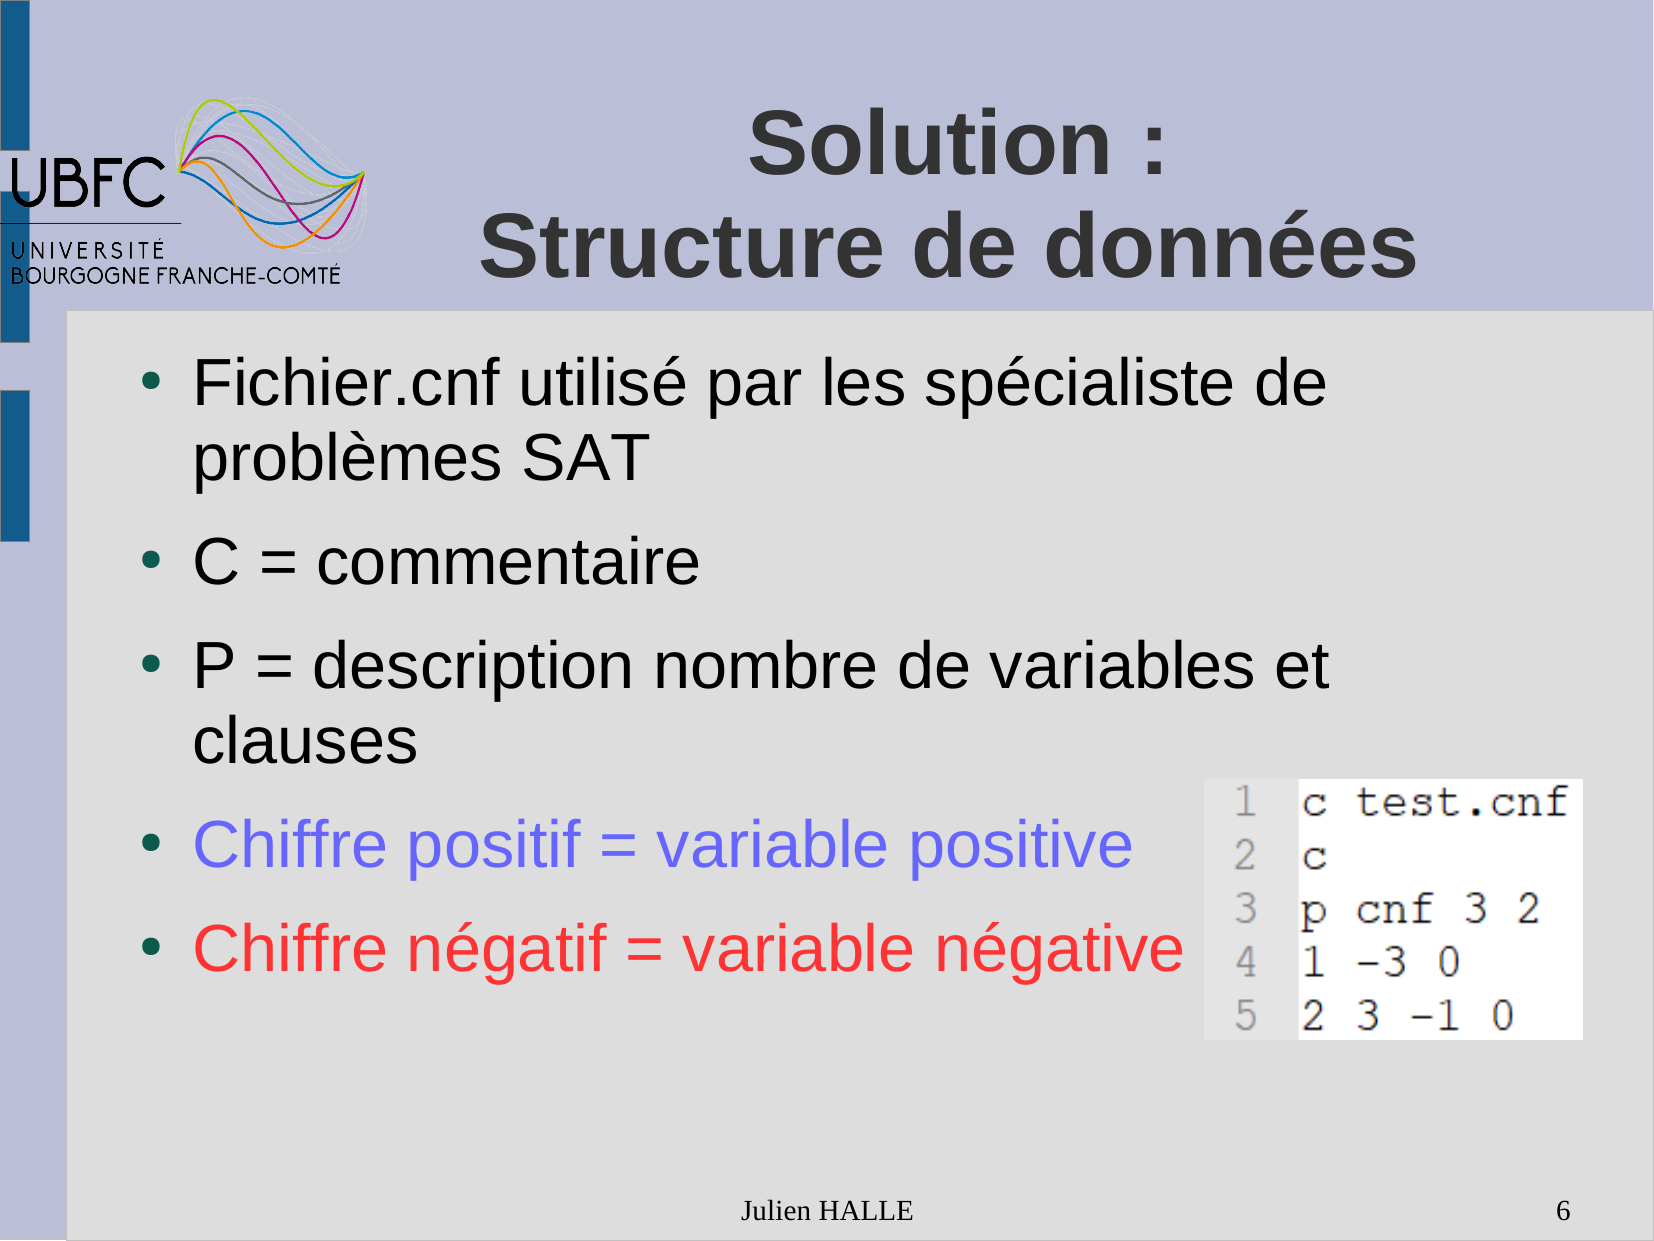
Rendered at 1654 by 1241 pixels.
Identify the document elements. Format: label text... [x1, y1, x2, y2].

picture [0, 97, 366, 284]
picture [1204, 779, 1583, 1040]
list Fichier.cnf utilisé par les spécialiste de problèmes SAT C = commentaire P = description nombre de variables et clauses Chiffre positif = variable positive Chiffre négatif = variable négative [121, 344, 1534, 1127]
title Solution : Structure de données [366, 91, 1534, 299]
